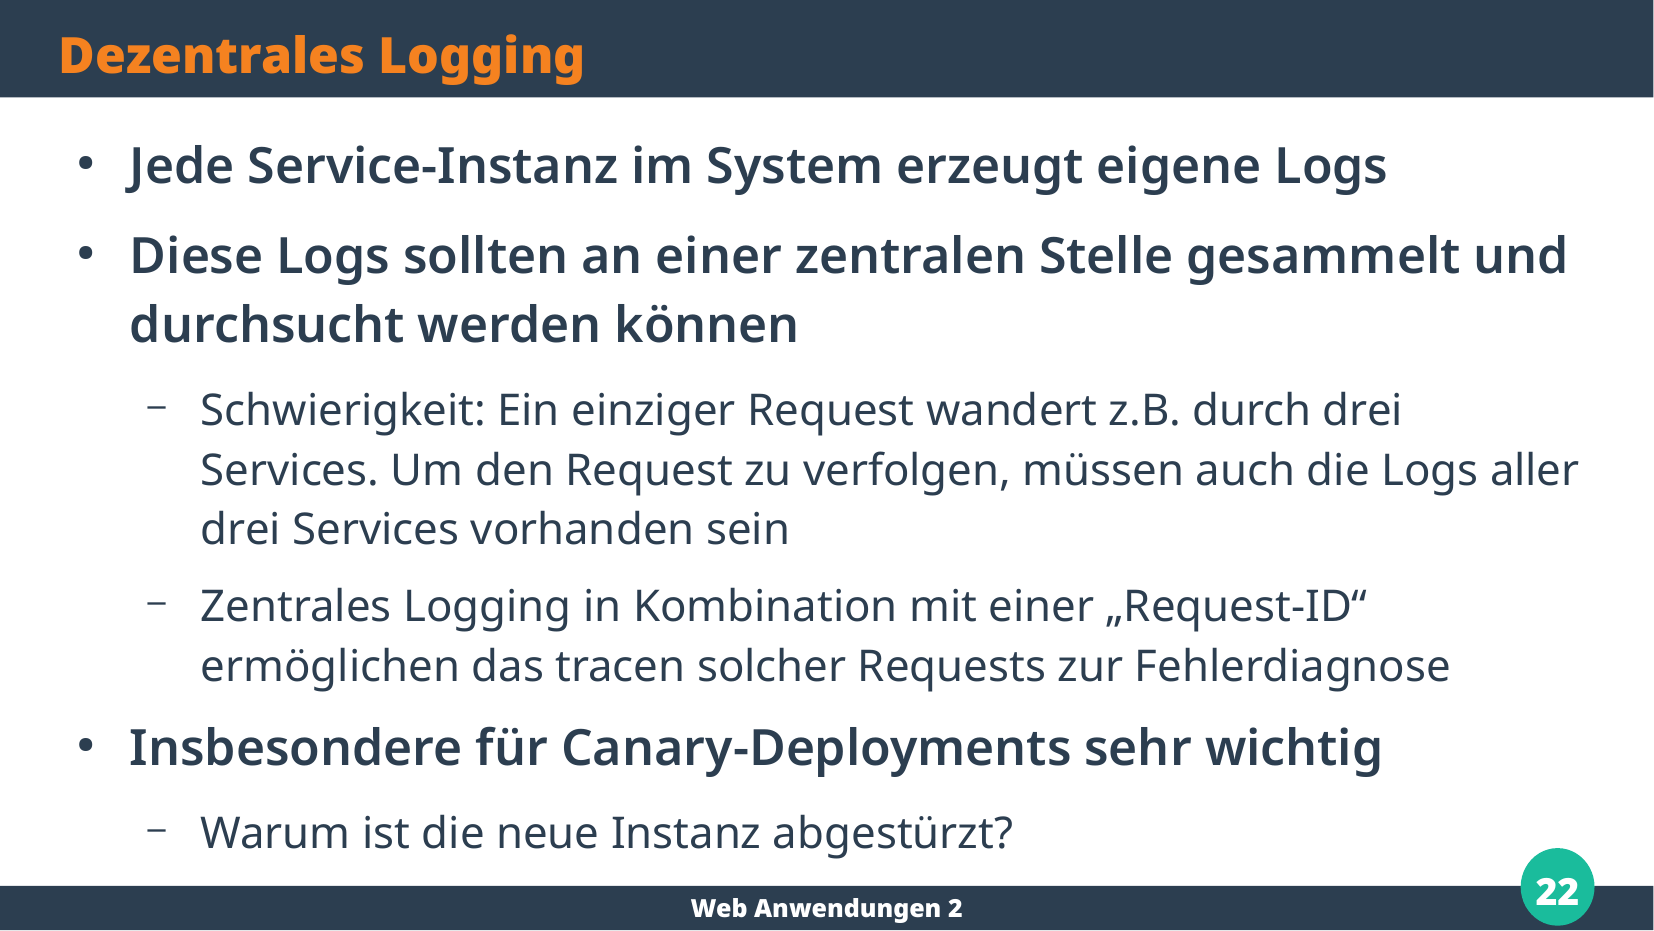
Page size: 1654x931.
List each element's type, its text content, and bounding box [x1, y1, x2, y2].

title Dezentrales Logging [59, 8, 1595, 89]
list Jede Service-Instanz im System erzeugt eigene Logs Diese Logs sollten an einer zentralen Stelle gesammelt und durchsucht werden können Schwierigkeit: Ein einziger Request wandert z.B. durch drei Services. Um den Request zu verfolgen, müssen auch die Logs aller drei Services vorhanden sein Zentrales Logging in Kombination mit einer „Request-ID“ ermöglichen das tracen solcher Requests zur Fehlerdiagnose Insbesondere für Canary-Deployments sehr wichtig Warum ist die neue Instanz abgestürzt? [59, 129, 1595, 864]
